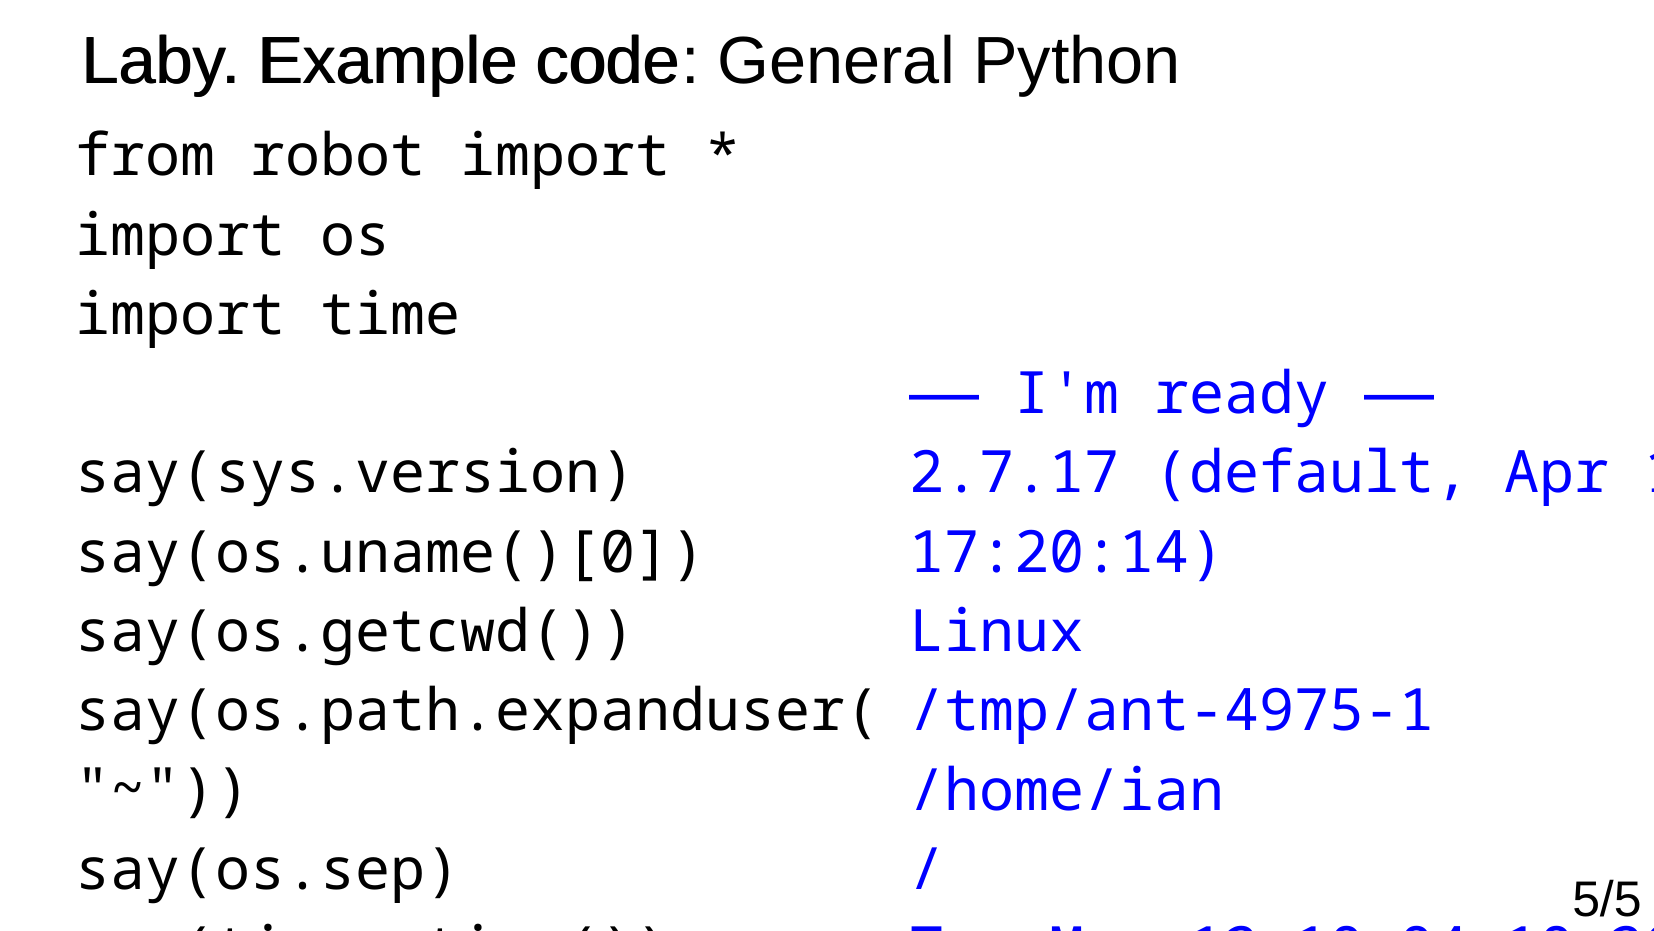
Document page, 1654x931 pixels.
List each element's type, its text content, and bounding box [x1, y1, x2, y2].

title Laby. Example code [81, 22, 1570, 98]
text_box —— I'm ready —— 2.7.17 (default, Apr 15 2020, 17:20:14) Linux /tmp/ant-4975-1 /home/ian / Tue May 12 10:04:10 2020 Exiting... [909, 113, 1654, 922]
title 5/5 [1523, 871, 1642, 931]
subtitle from robot import * import os import time say(sys.version) say(os.uname()[0]) say(os.getcwd()) say(os.path.expanduser("~")) say(os.sep) say(time.ctime()) time.sleep(1) sys.exit("Exiting...") [74, 113, 898, 886]
